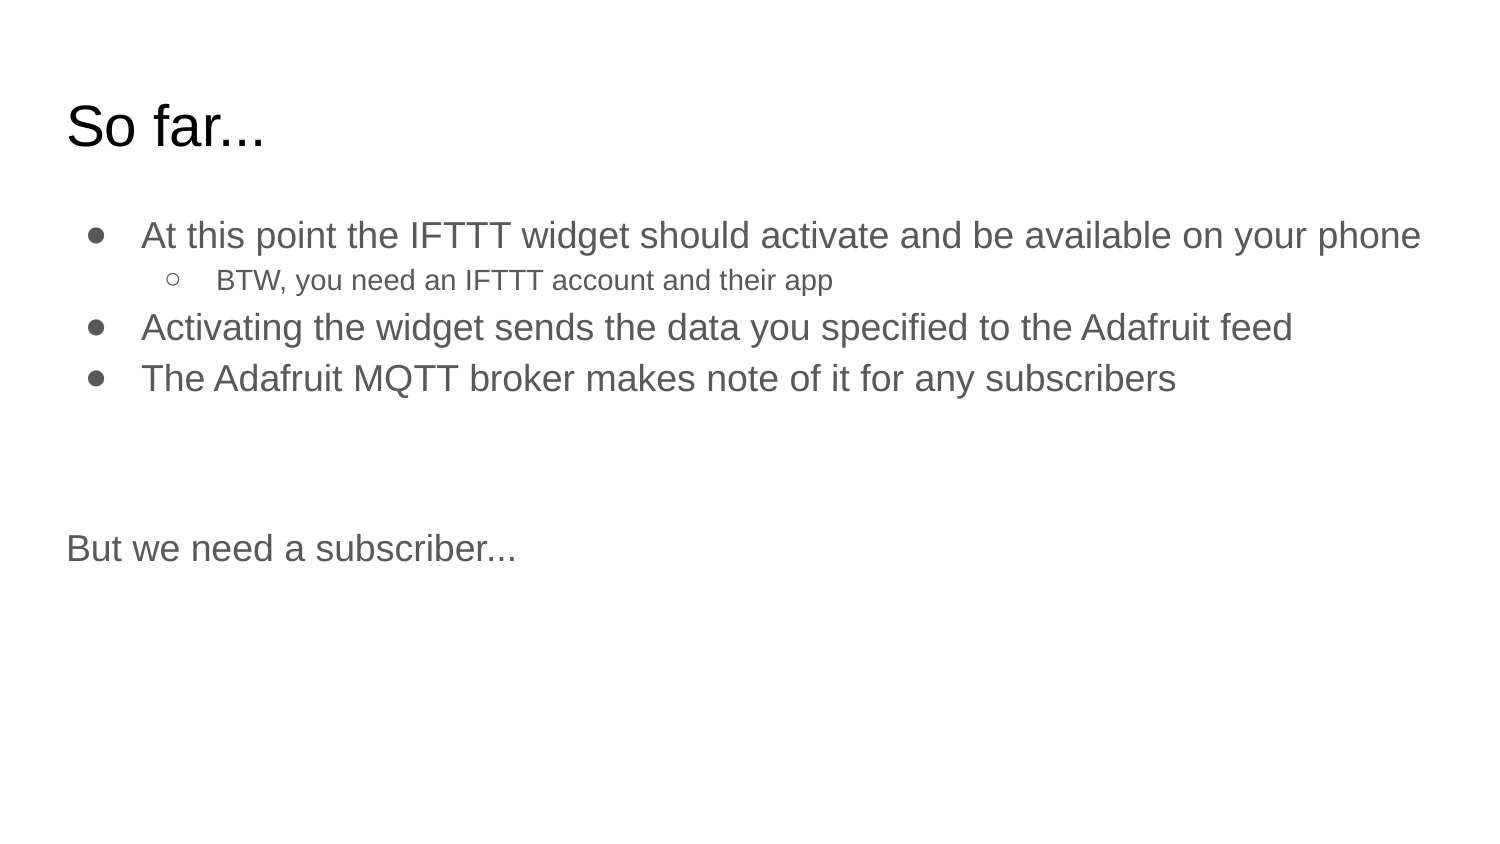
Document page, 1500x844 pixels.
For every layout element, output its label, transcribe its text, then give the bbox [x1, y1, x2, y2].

title So far... [51, 72, 1449, 167]
list At this point the IFTTT widget should activate and be available on your phone BTW, you need an IFTTT account and their app Activating the widget sends the data you specified to the Adafruit feed The Adafruit MQTT broker makes note of it for any subscribers But we need a subscriber... [51, 189, 1449, 750]
